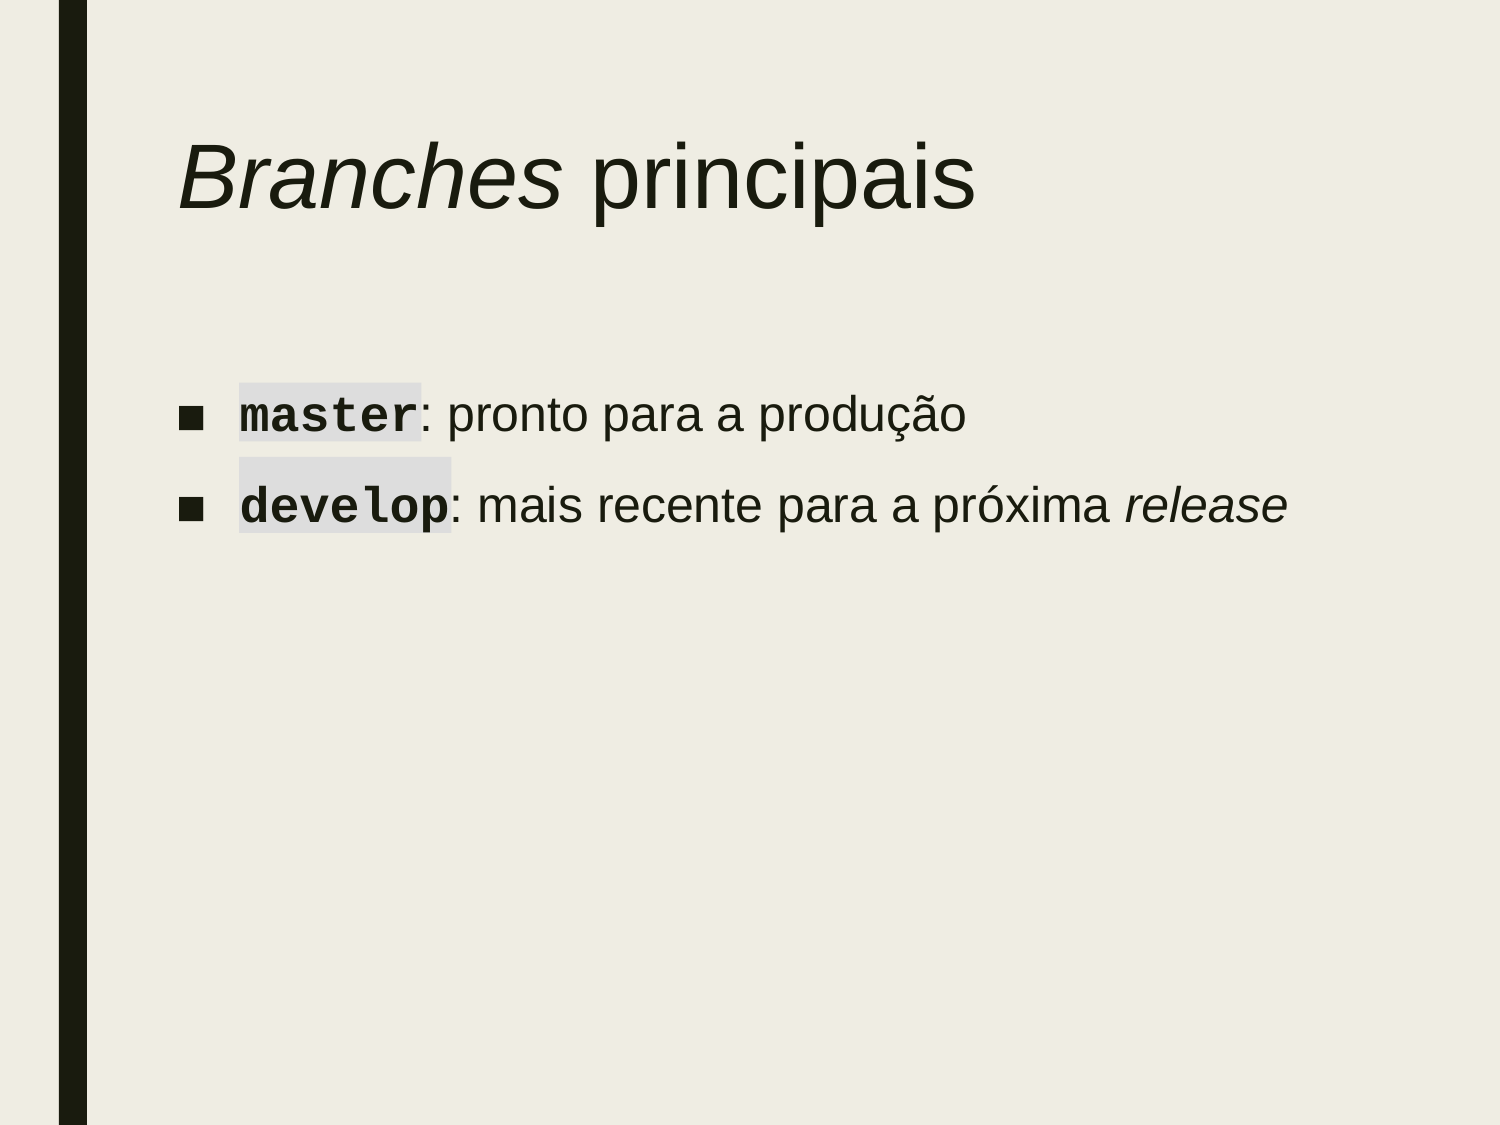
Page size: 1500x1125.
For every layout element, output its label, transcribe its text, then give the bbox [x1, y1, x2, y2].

text_box ■ ■ [174, 349, 206, 535]
text_box master [239, 382, 417, 442]
text_box : mais recente para a próxima release [447, 470, 1291, 533]
title Branches principais [174, 114, 980, 305]
text_box develop [239, 456, 452, 533]
text_box : pronto para a produção [417, 379, 970, 442]
text_box develop [429, 500, 439, 518]
